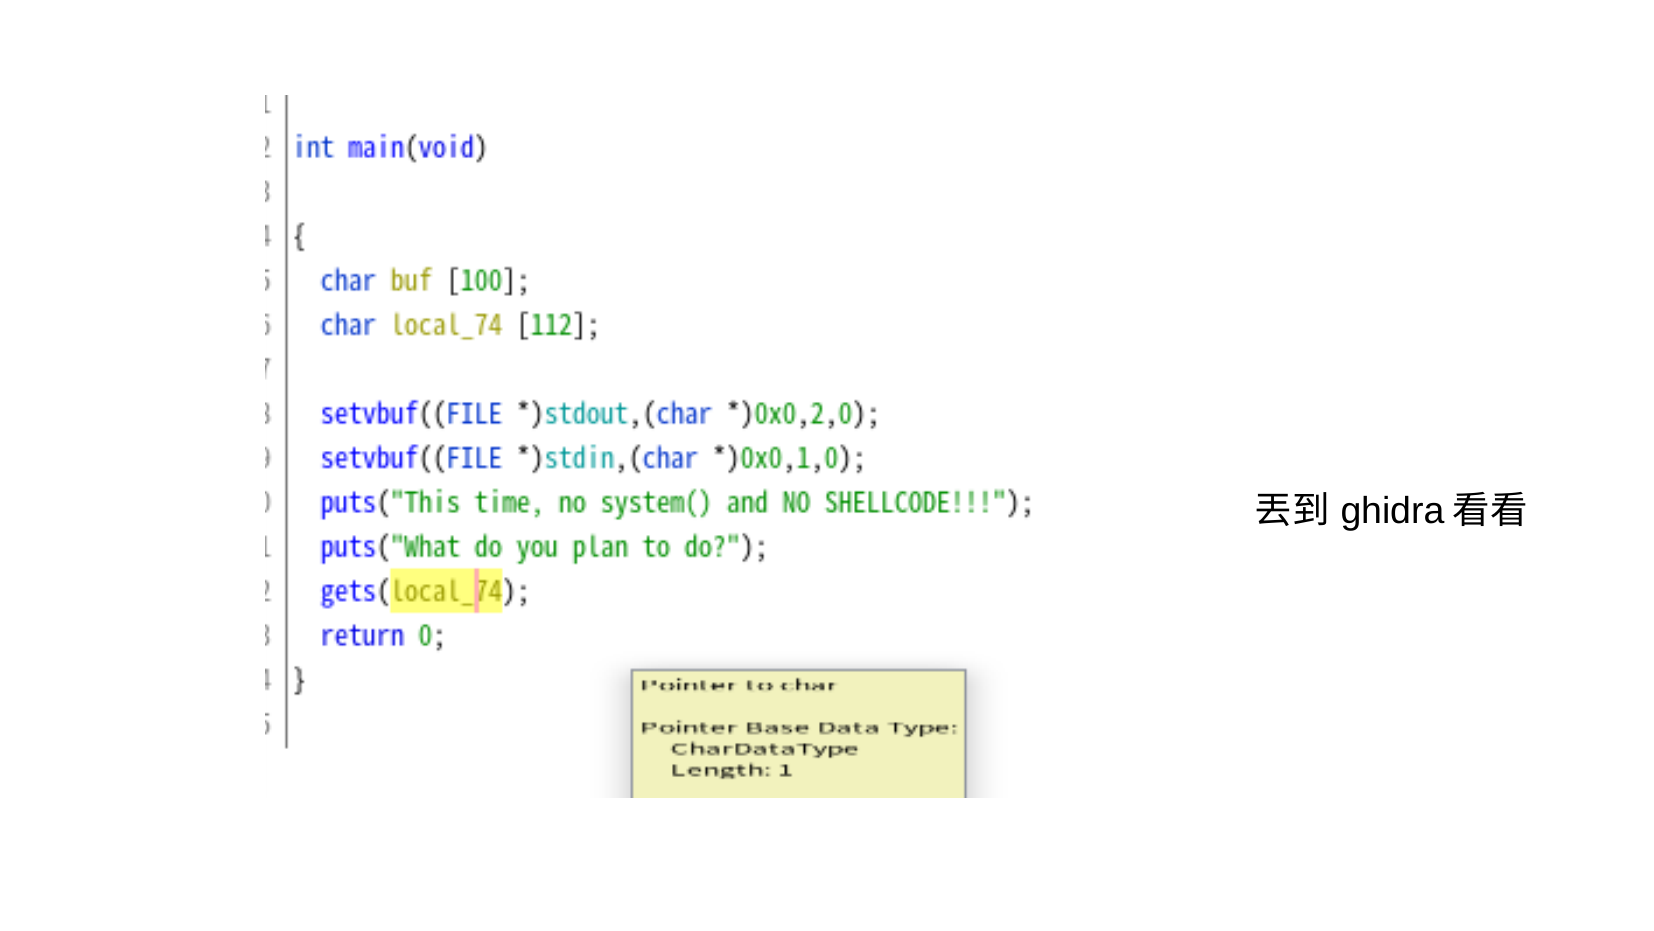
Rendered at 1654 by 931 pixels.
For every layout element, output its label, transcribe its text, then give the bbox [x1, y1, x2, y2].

text_box 丟到ghidra看看 [1240, 472, 1595, 651]
picture [265, 95, 1063, 798]
